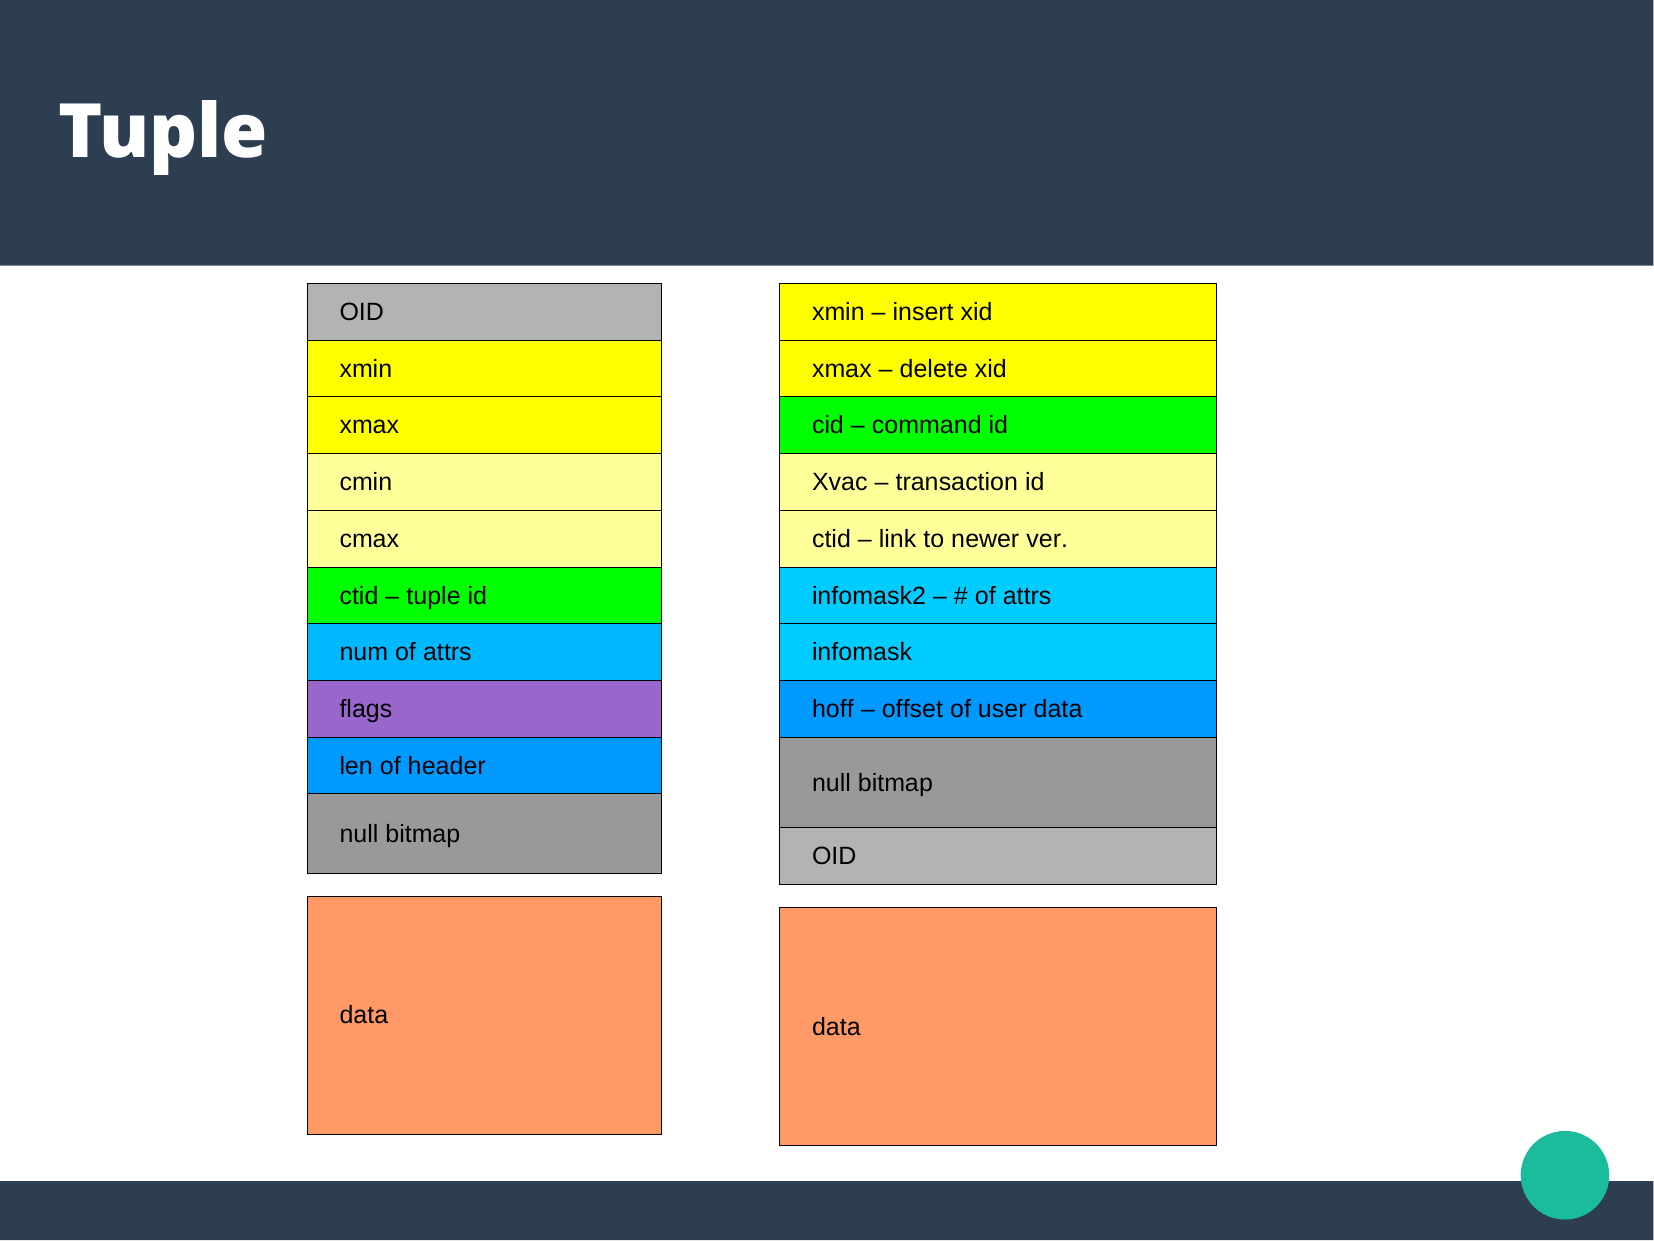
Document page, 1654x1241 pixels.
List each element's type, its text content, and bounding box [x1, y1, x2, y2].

text_box ctid – link to newer ver. [779, 510, 1217, 568]
text_box num of attrs [307, 623, 662, 680]
text_box OID [779, 827, 1217, 885]
text_box ctid – tuple id [307, 567, 662, 623]
text_box xmin – insert xid [779, 283, 1217, 340]
text_box cid – command id [779, 396, 1217, 454]
text_box null bitmap [779, 737, 1217, 827]
text_box xmin [307, 341, 662, 396]
text_box infomask [779, 623, 1217, 681]
text_box OID [307, 283, 662, 341]
text_box xmax – delete xid [779, 340, 1217, 396]
text_box cmax [307, 510, 662, 567]
text_box null bitmap [307, 793, 662, 874]
title Tuple [59, 49, 1595, 207]
text_box data [779, 907, 1217, 1146]
text_box xmax [307, 396, 662, 453]
text_box cmin [307, 453, 662, 510]
text_box hoff – offset of user data [779, 681, 1217, 737]
text_box data [307, 896, 662, 1135]
text_box infomask2 – # of attrs [779, 568, 1217, 623]
text_box Xvac – transaction id [779, 454, 1217, 510]
text_box flags [307, 680, 662, 737]
text_box len of header [307, 737, 662, 793]
